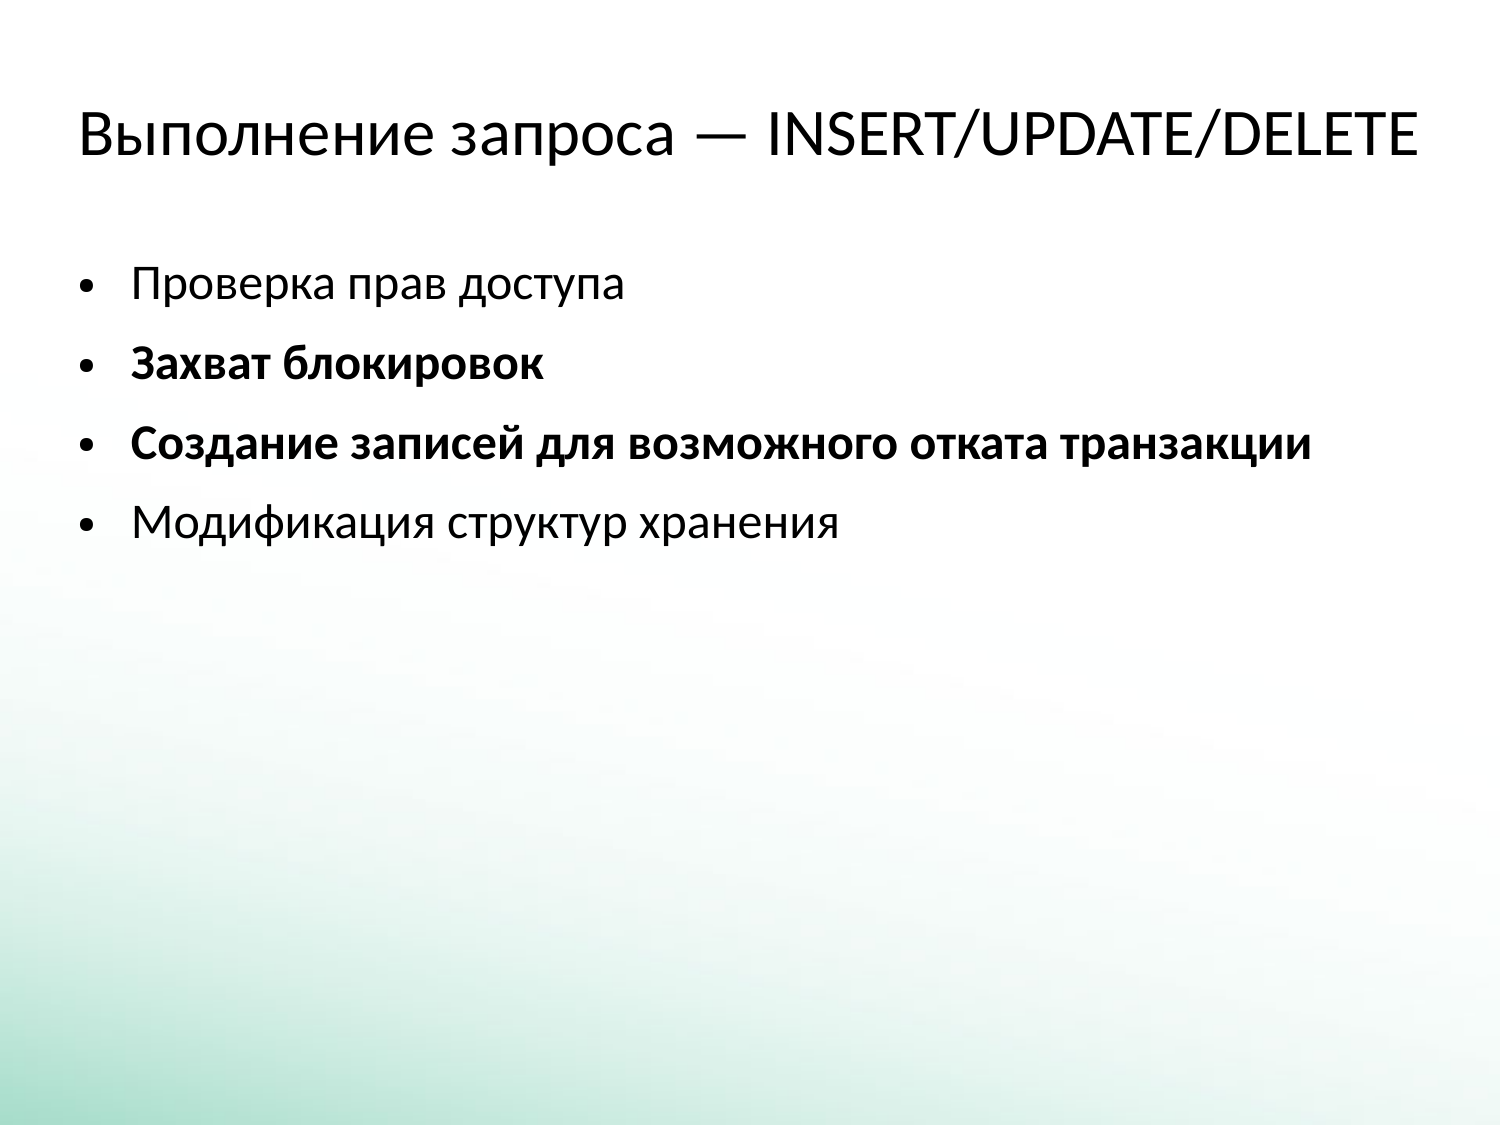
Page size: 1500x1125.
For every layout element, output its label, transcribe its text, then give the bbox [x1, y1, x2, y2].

title Выполнение запроса — INSERT/UPDATE/DELETE [75, 45, 1425, 233]
list Проверка прав доступа Захват блокировок Создание записей для возможного отката транзакции Модификация структур хранения [60, 262, 1411, 1005]
picture [0, 0, 1500, 1125]
